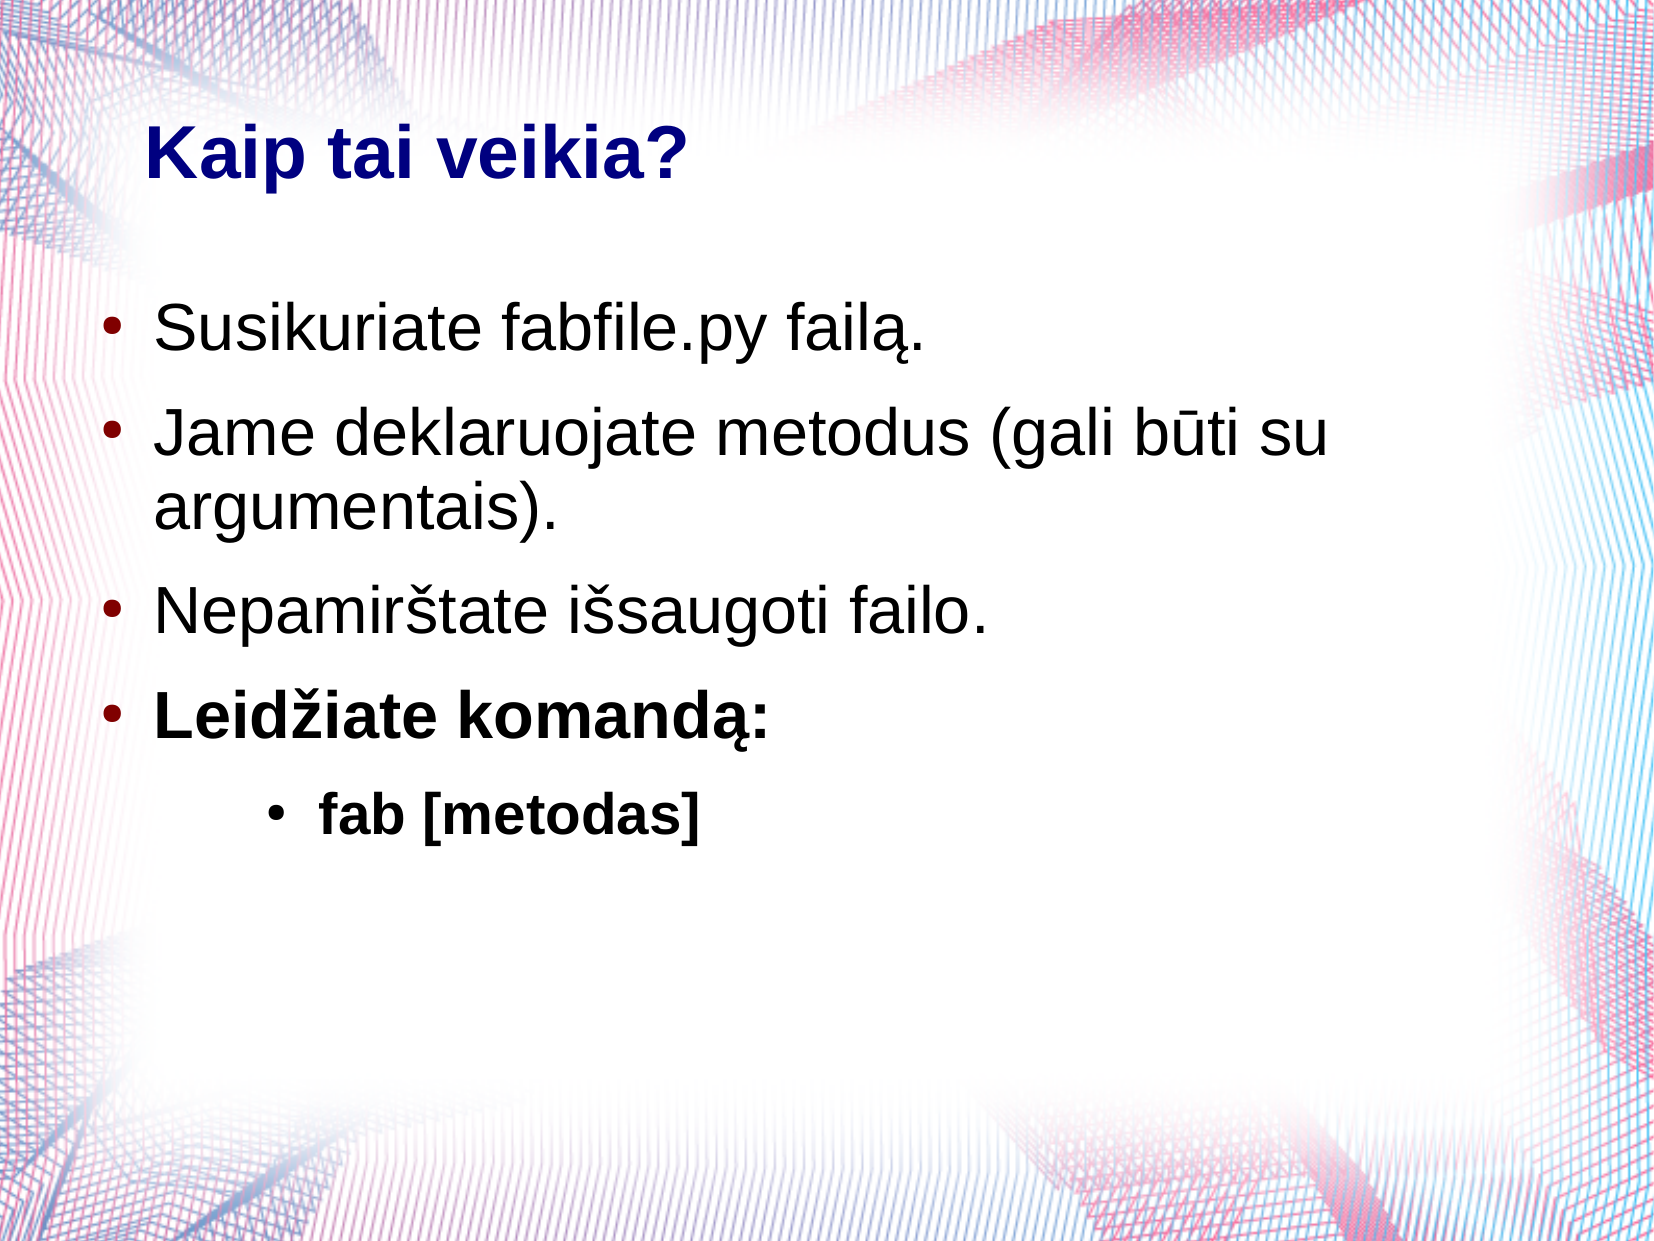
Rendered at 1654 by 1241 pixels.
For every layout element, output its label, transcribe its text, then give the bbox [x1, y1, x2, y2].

list Susikuriate fabfile.py failą. Jame deklaruojate metodus (gali būti su argumentais). Nepamirštate išsaugoti failo. Leidžiate komandą: fab [metodas] [82, 290, 1571, 1109]
title Kaip tai veikia? [82, 49, 1571, 257]
picture [0, 0, 1654, 1241]
